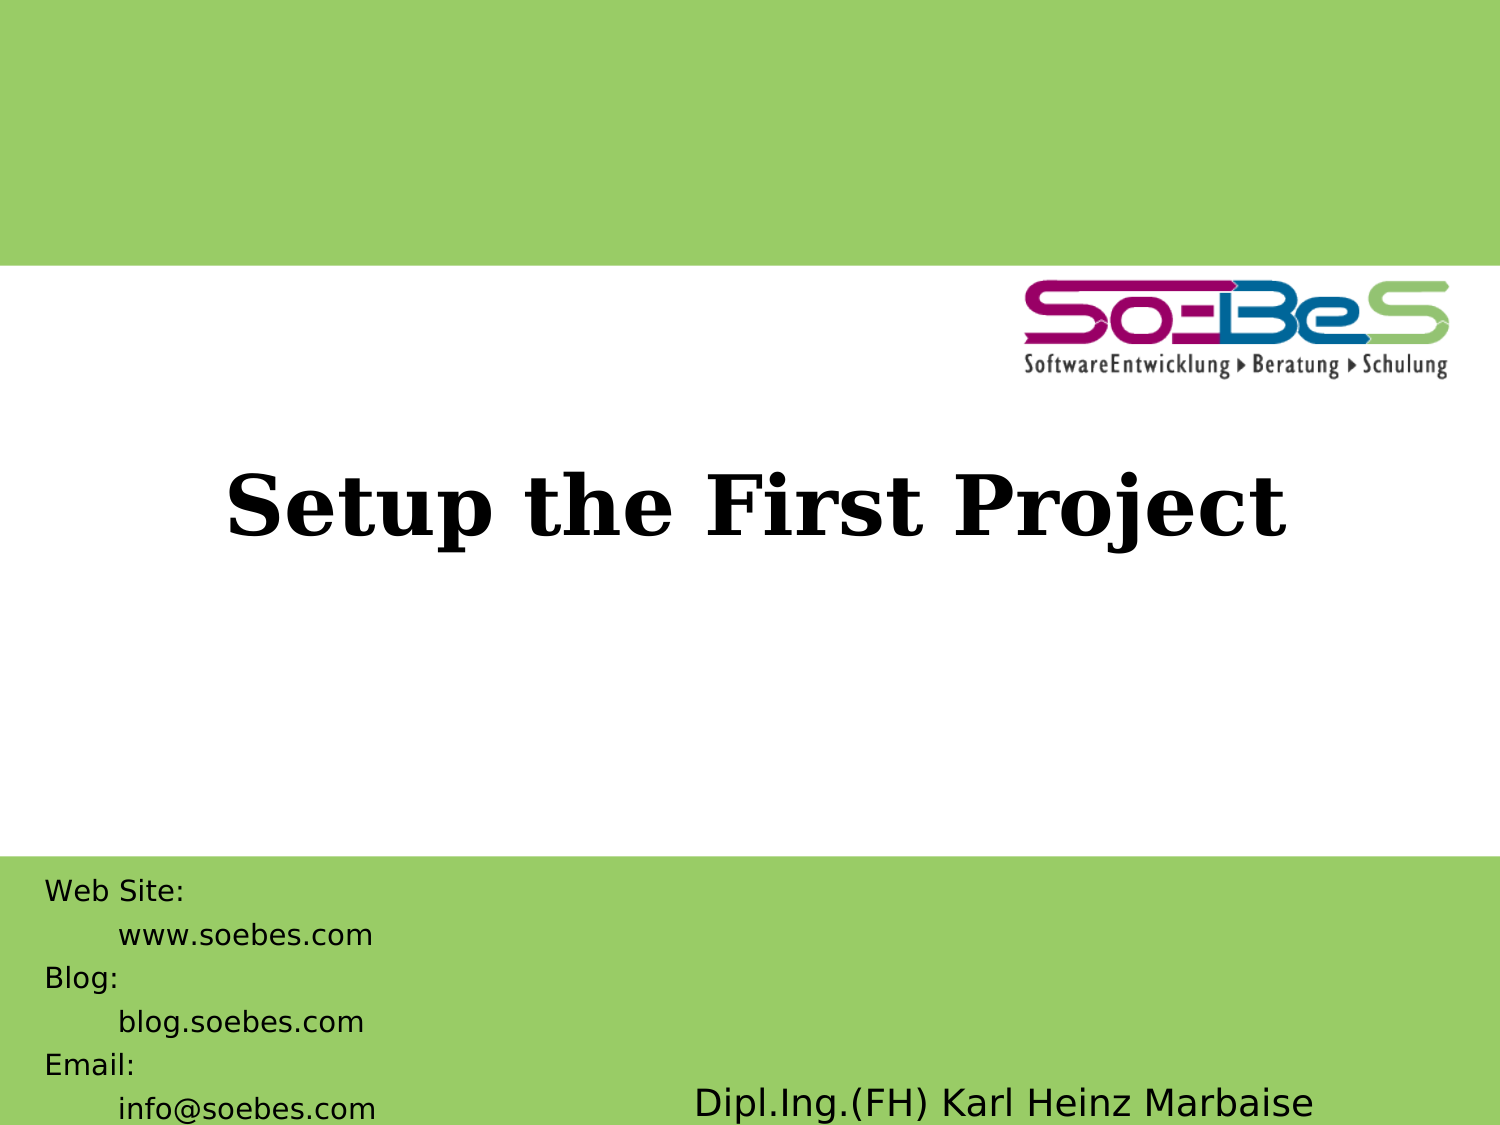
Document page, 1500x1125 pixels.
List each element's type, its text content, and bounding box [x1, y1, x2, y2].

title Setup the First Project [118, 333, 1394, 680]
picture [996, 266, 1477, 396]
